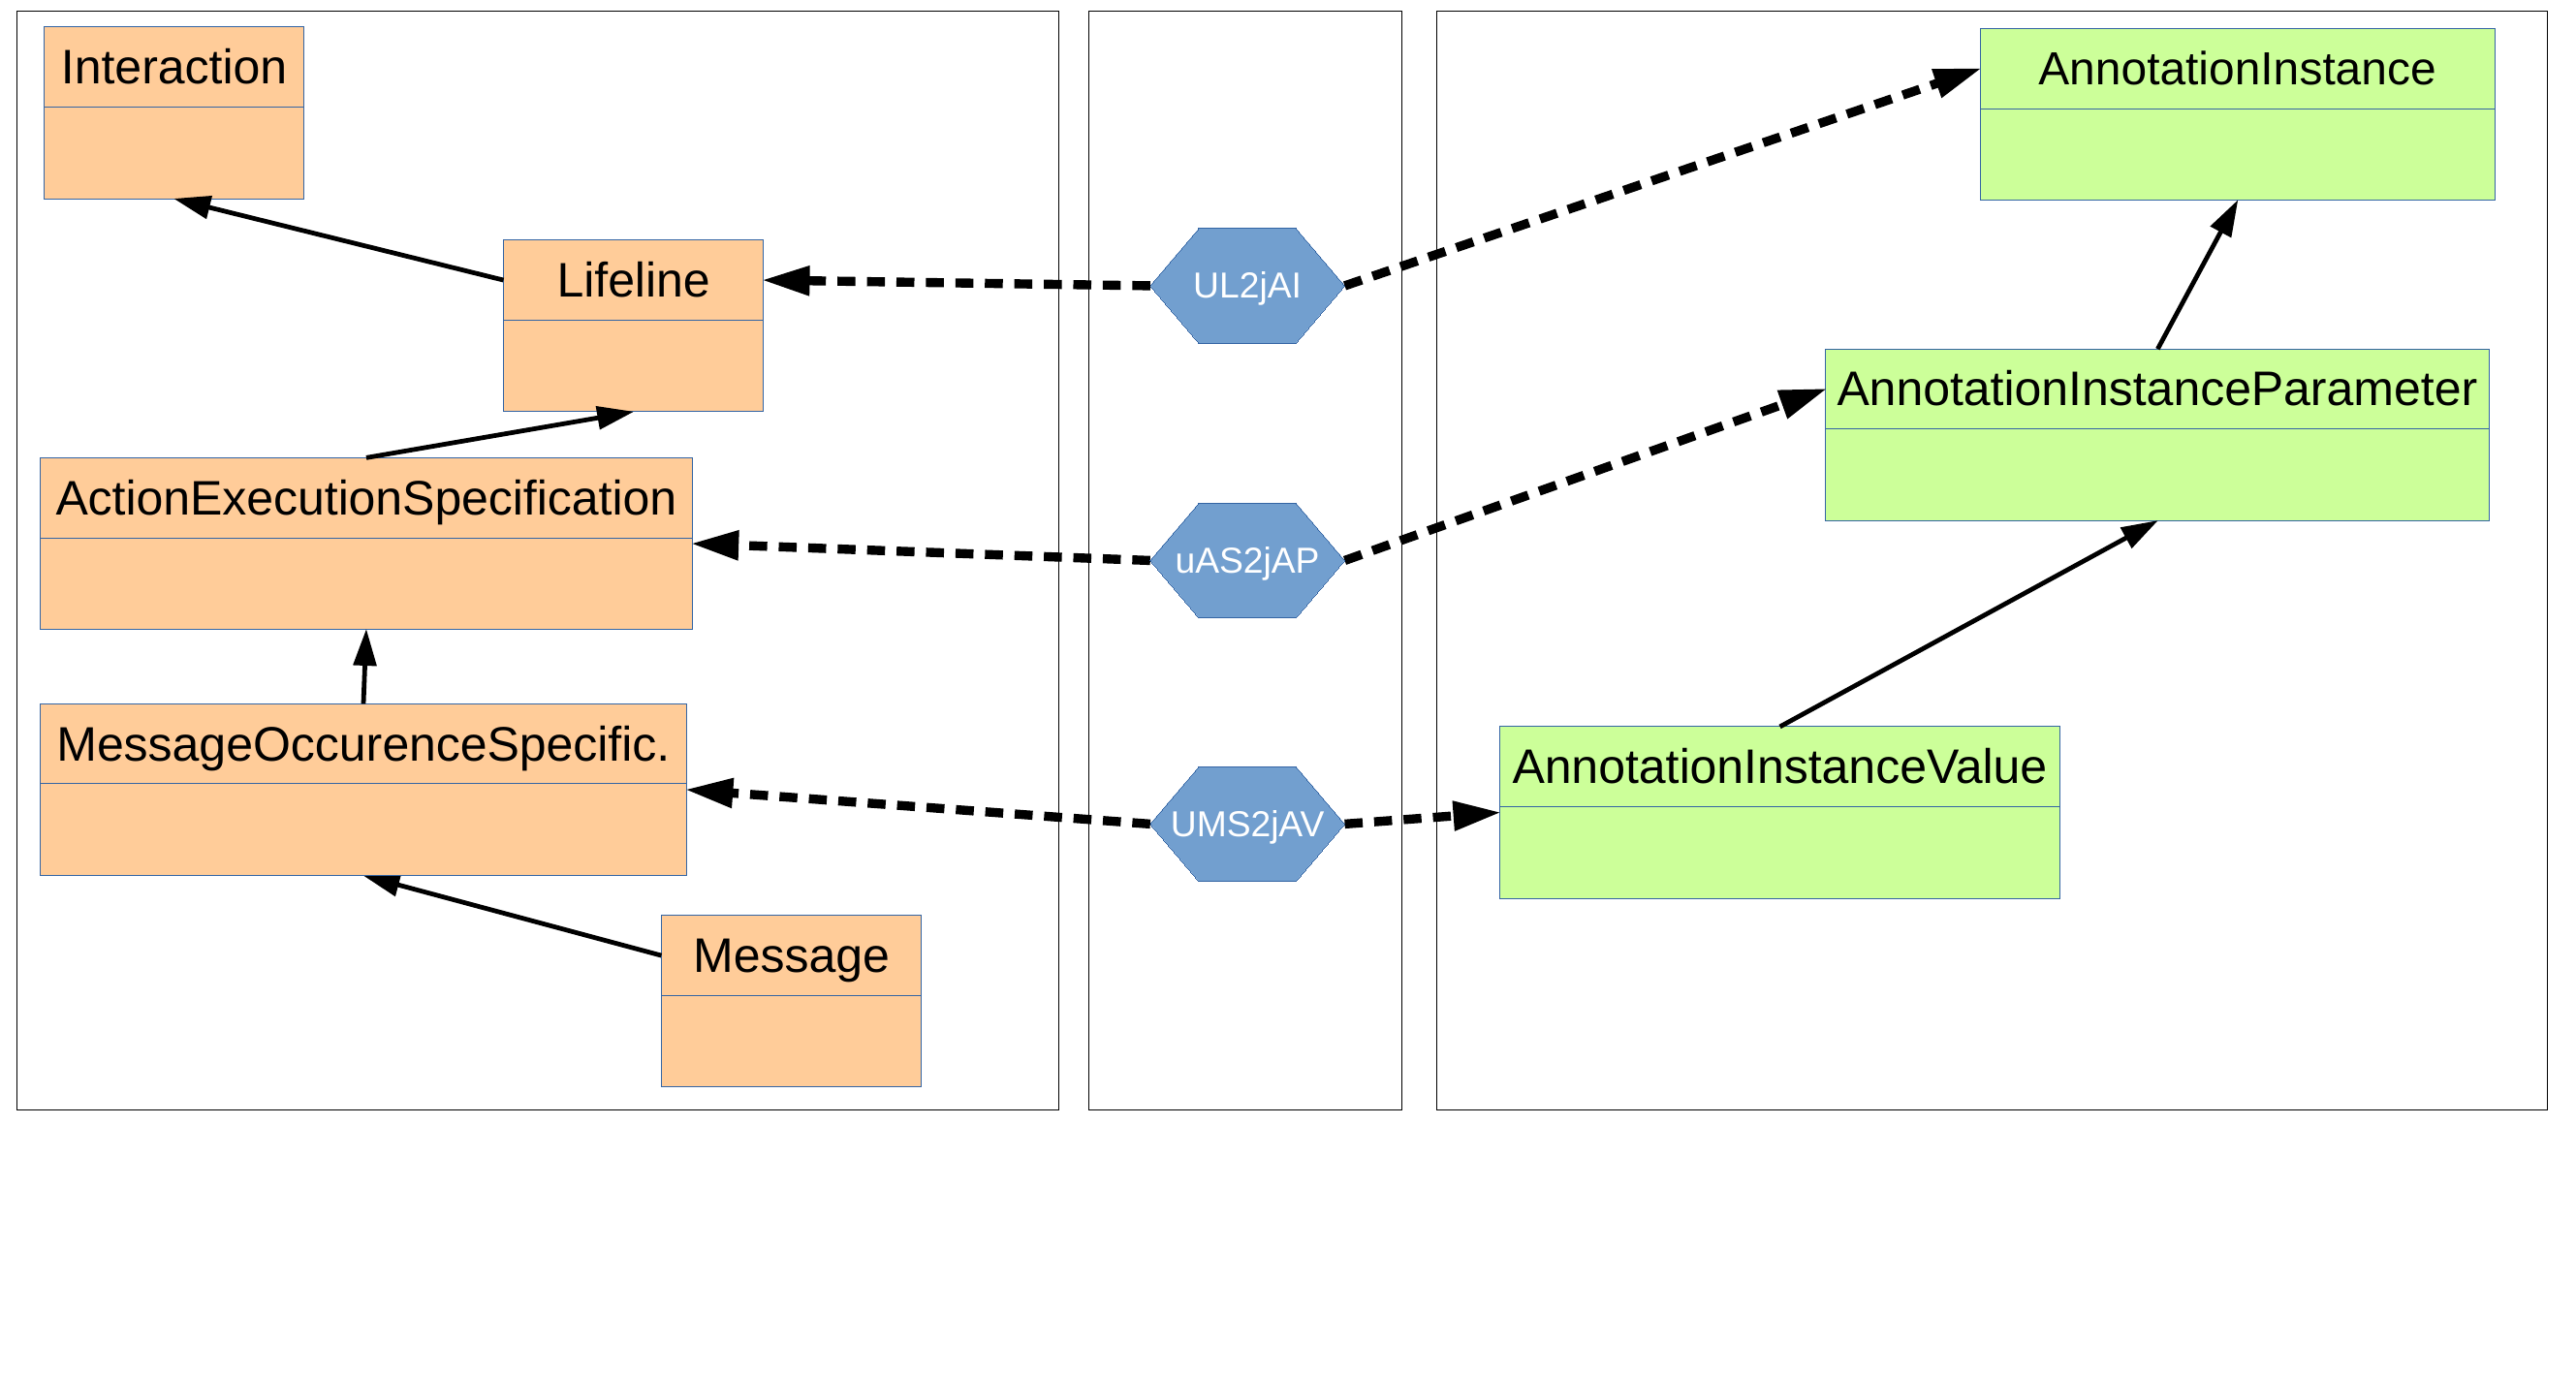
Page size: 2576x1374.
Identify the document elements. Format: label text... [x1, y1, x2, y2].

text_box uAS2jAP [1149, 503, 1345, 618]
text_box [1088, 11, 1402, 280]
text_box UL2jAI [1150, 228, 1344, 344]
text_box Message [661, 915, 922, 996]
text_box [1436, 11, 2548, 1110]
text_box MessageOccurenceSpecific. [40, 703, 687, 784]
text_box [1825, 429, 2490, 521]
text_box [661, 996, 922, 1087]
text_box [1088, 546, 1402, 1110]
text_box ActionExecutionSpecification [40, 457, 693, 539]
text_box [503, 321, 764, 412]
text_box AnnotationInstanceValue [1499, 726, 2060, 807]
text_box UMS2jAV [1150, 766, 1344, 882]
text_box [1980, 109, 2496, 201]
text_box [16, 11, 1059, 1110]
text_box AnnotationInstance [1980, 28, 2496, 109]
text_box AnnotationInstanceParameter [1825, 349, 2490, 429]
text_box [44, 108, 304, 200]
text_box Interaction [44, 26, 304, 108]
text_box [40, 539, 693, 630]
text_box Lifeline [503, 239, 764, 321]
text_box [1499, 807, 2060, 899]
text_box [40, 784, 687, 876]
